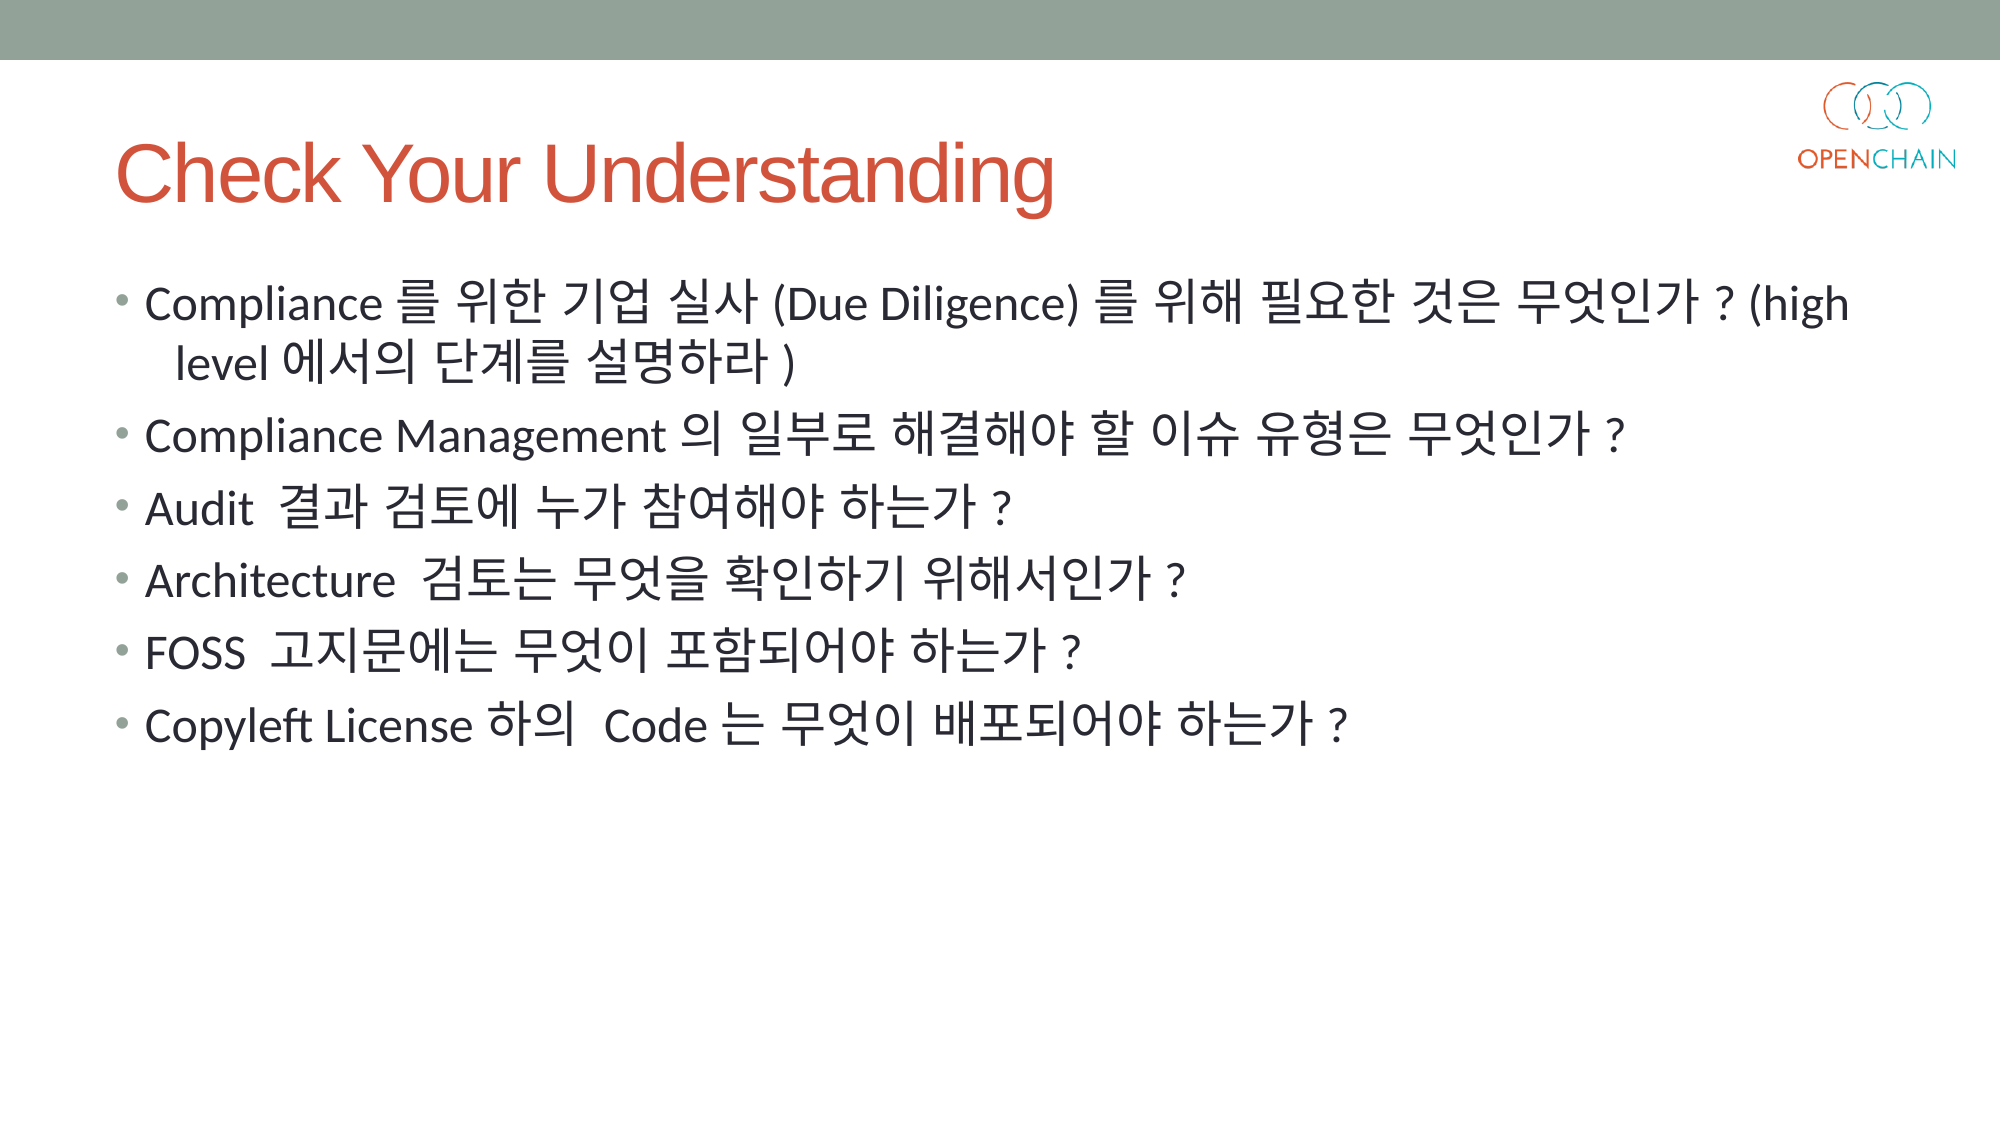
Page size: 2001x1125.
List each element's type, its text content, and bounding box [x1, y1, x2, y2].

title Check Your Understanding [99, 87, 1900, 251]
list Compliance를 위한 기업 실사(Due Diligence)를 위해 필요한 것은 무엇인가? (high level에서의 단계를 설명하라) Compliance Management의 일부로 해결해야 할 이슈 유형은 무엇인가? Audit 결과 검토에 누가 참여해야 하는가? Architecture 검토는 무엇을 확인하기 위해서인가? FOSS 고지문에는 무엇이 포함되어야 하는가? Copyleft License하의 Code는 무엇이 배포되어야 하는가? [99, 262, 1900, 1063]
